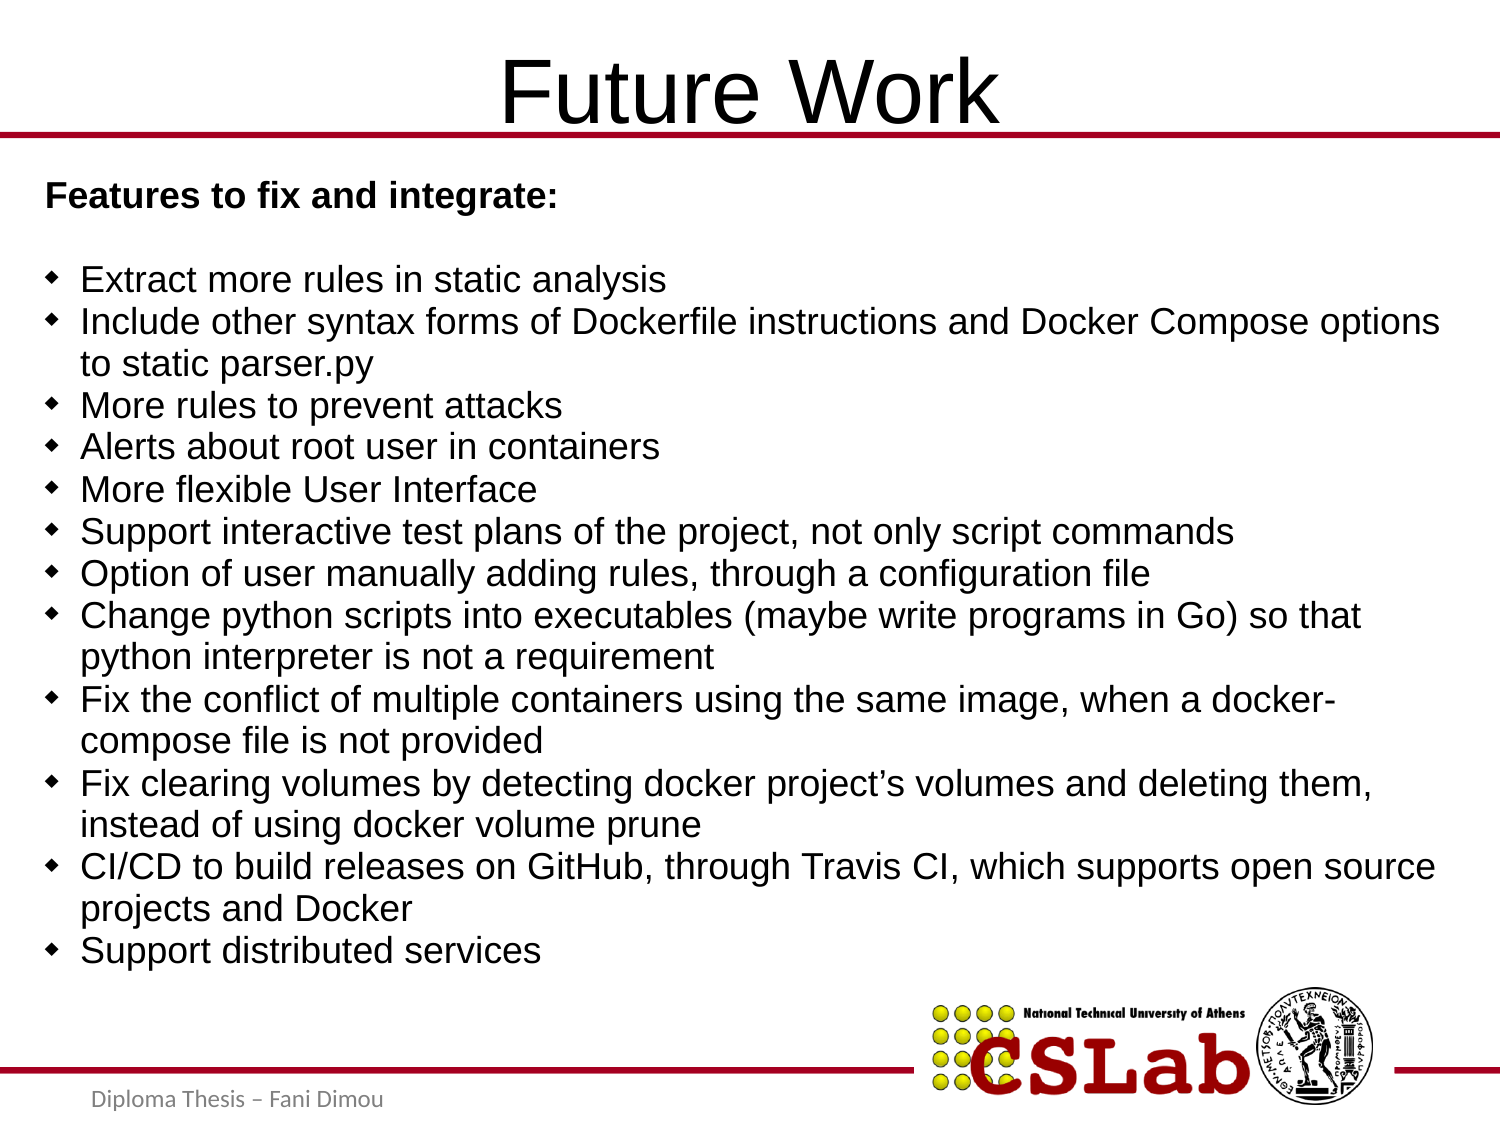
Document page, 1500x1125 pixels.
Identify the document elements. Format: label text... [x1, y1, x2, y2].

picture [925, 987, 1373, 1105]
text_box Future Work [74, 0, 1425, 82]
text_box Features to fix and integrate: Extract more rules in static analysis Include other syntax forms of Dockerfile instructions and Docker Compose options to static parser.py More rules to prevent attacks Alerts about root user in containers More flexible User Interface Support interactive test plans of the project, not only script commands Option of user manually adding rules, through a configuration file Change python scripts into executables (maybe write programs in Go) so that python interpreter is not a requirement Fix the conflict of multiple containers using the same image, when a docker-compose file is not provided Fix clearing volumes by detecting docker project’s volumes and deleting them, instead of using docker volume prune CI/CD to build releases on GitHub, through Travis CI, which supports open source projects and Docker Support distributed services [30, 82, 1471, 931]
